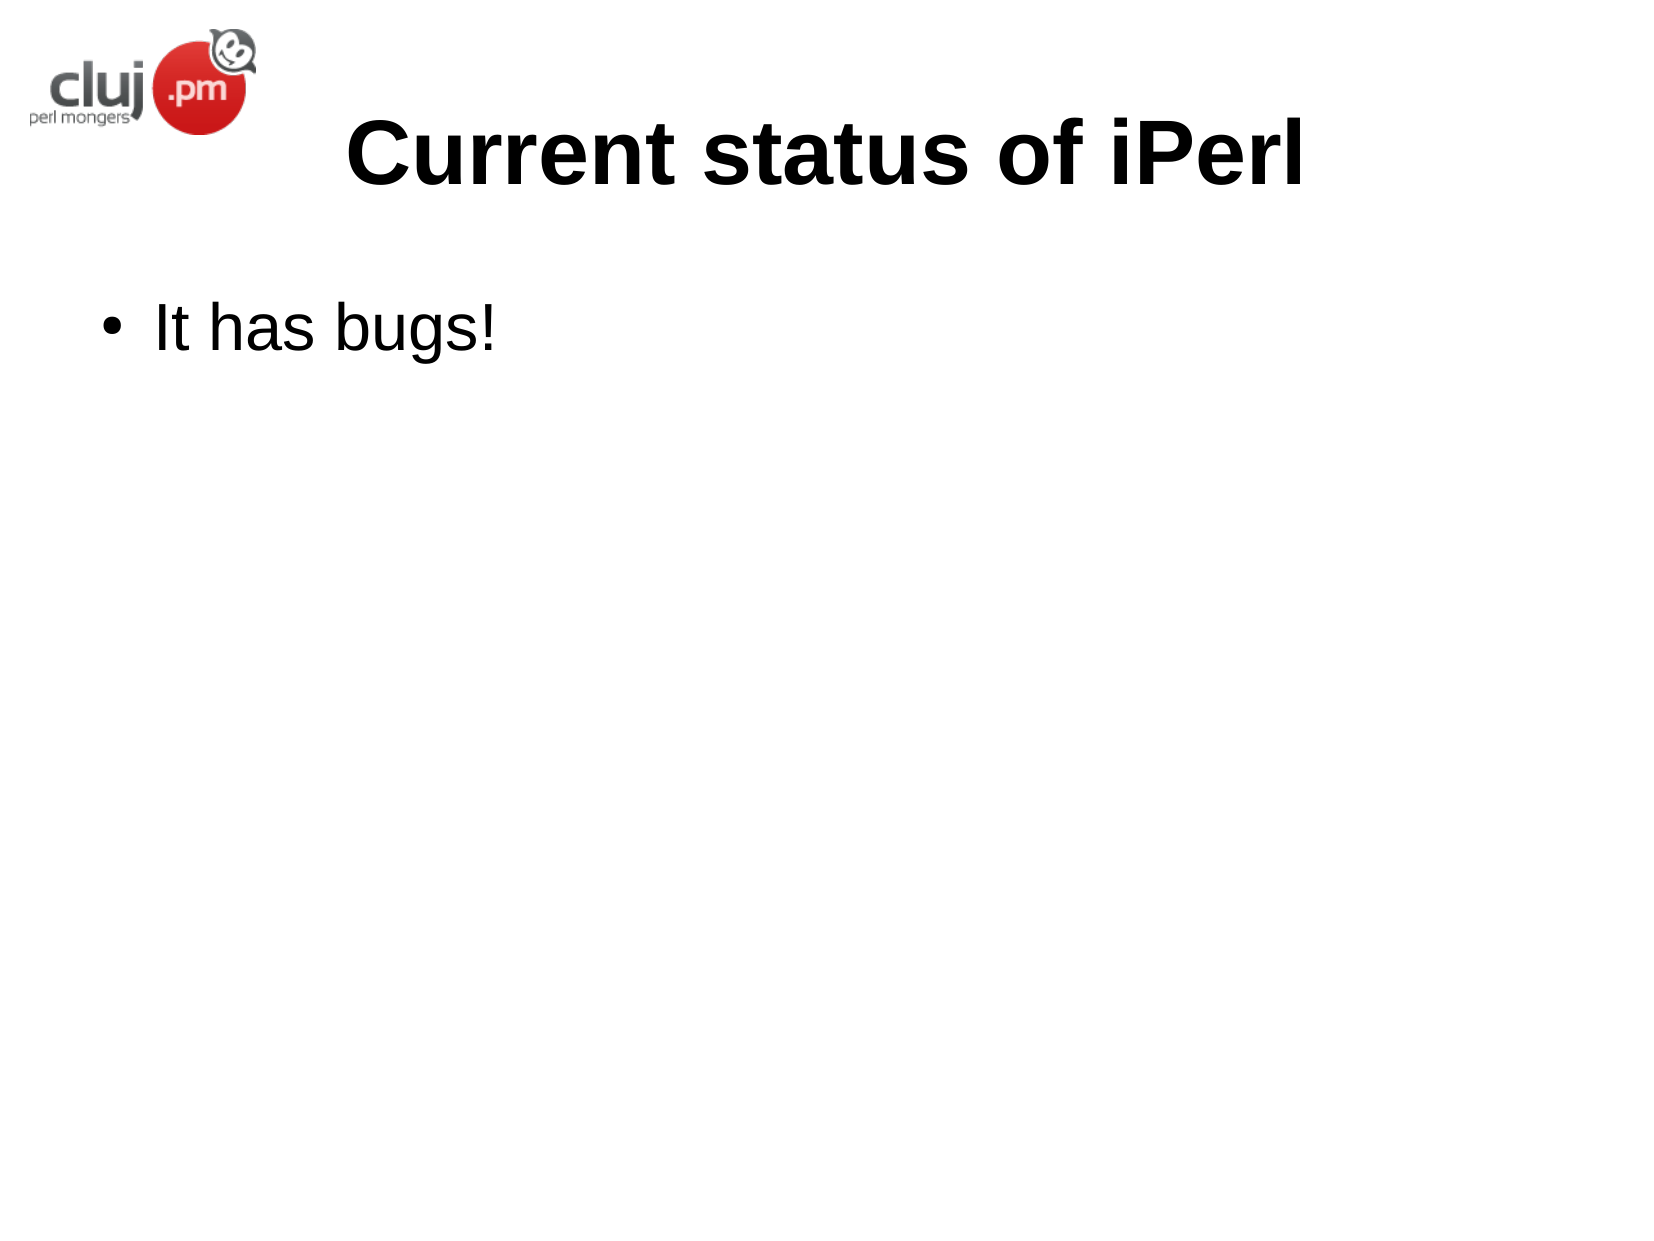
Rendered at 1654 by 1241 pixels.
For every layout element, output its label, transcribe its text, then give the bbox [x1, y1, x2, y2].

list It has bugs! [82, 290, 1538, 1171]
picture [30, 29, 256, 135]
title Current status of iPerl [82, 49, 1571, 257]
